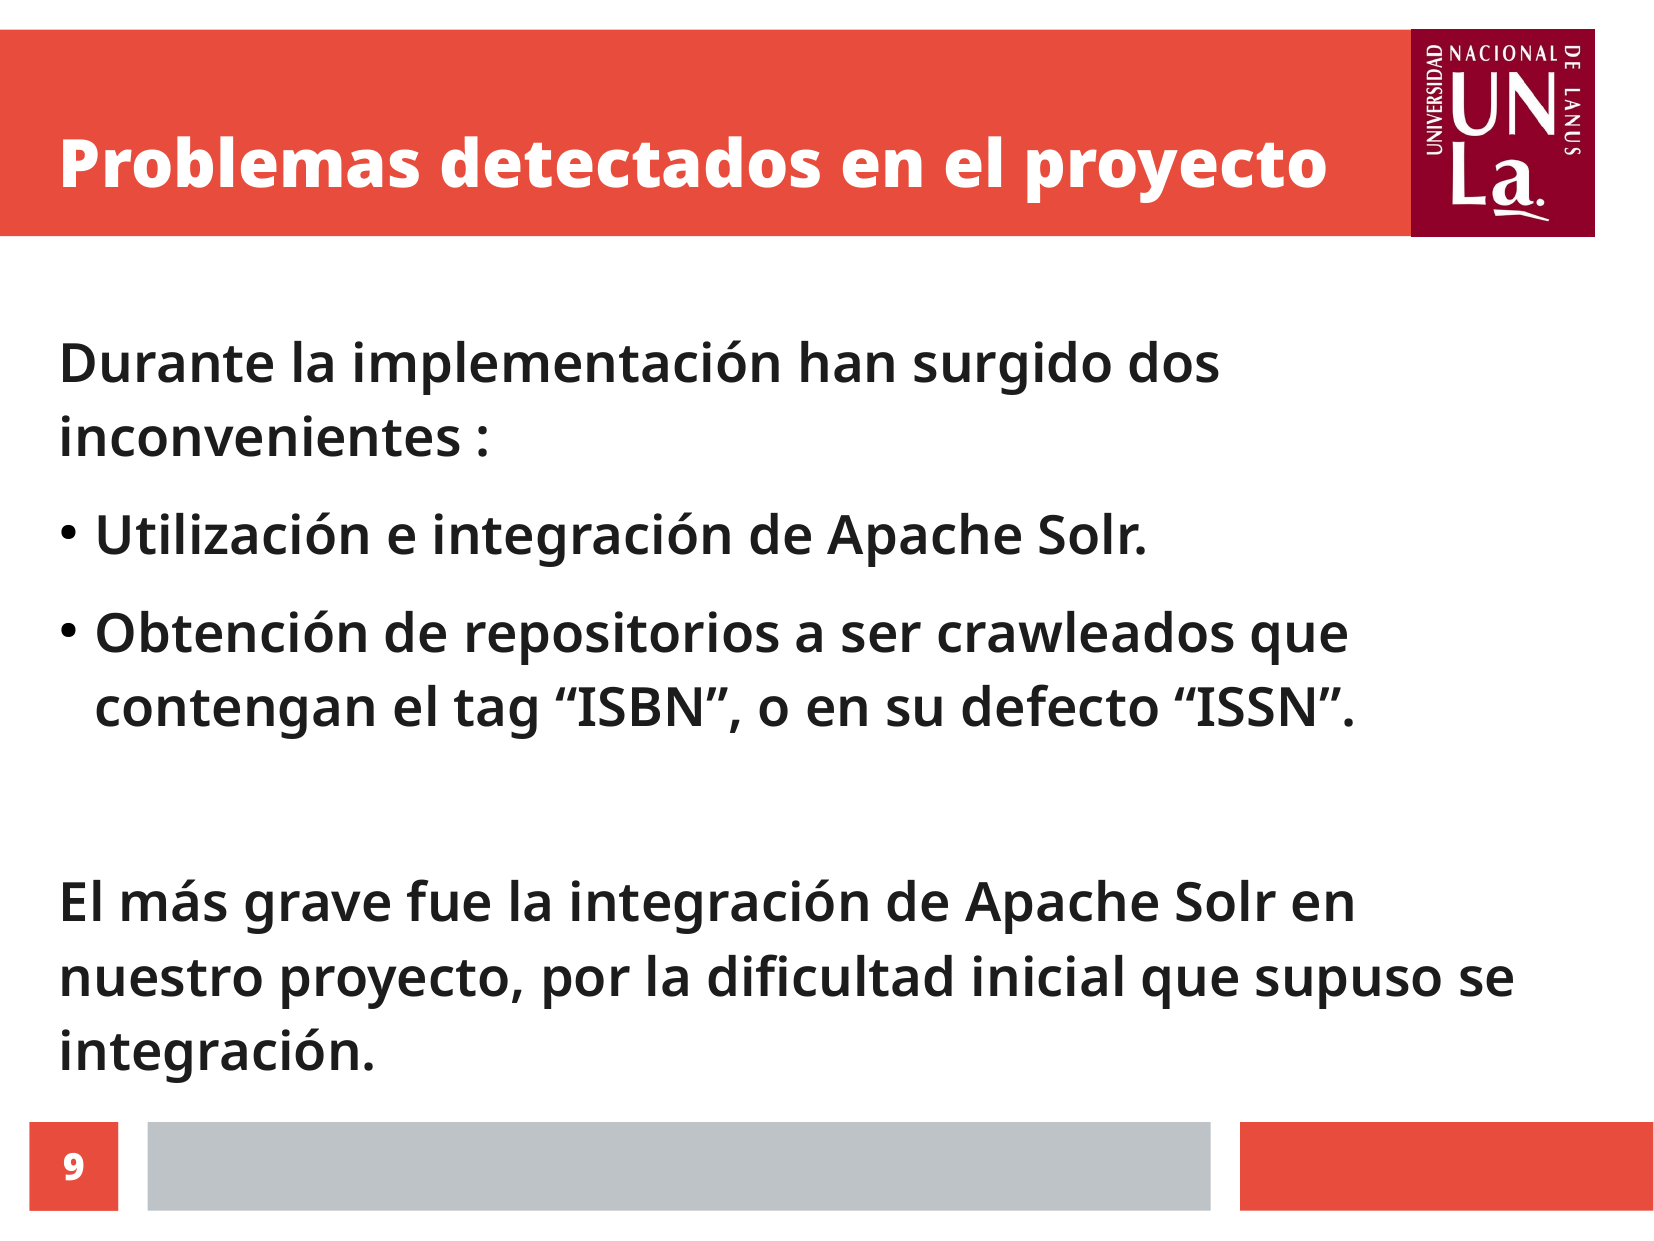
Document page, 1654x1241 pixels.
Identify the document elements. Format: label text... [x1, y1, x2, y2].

picture [1411, 29, 1595, 237]
list Durante la implementación han surgido dos inconvenientes : Utilización e integración de Apache Solr. Obtención de repositorios a ser crawleados que contengan el tag “ISBN”, o en su defecto “ISSN”. El más grave fue la integración de Apache Solr en nuestro proyecto, por la dificultad inicial que supuso se integración. [59, 324, 1565, 1093]
title Problemas detectados en el proyecto [59, 59, 1411, 207]
